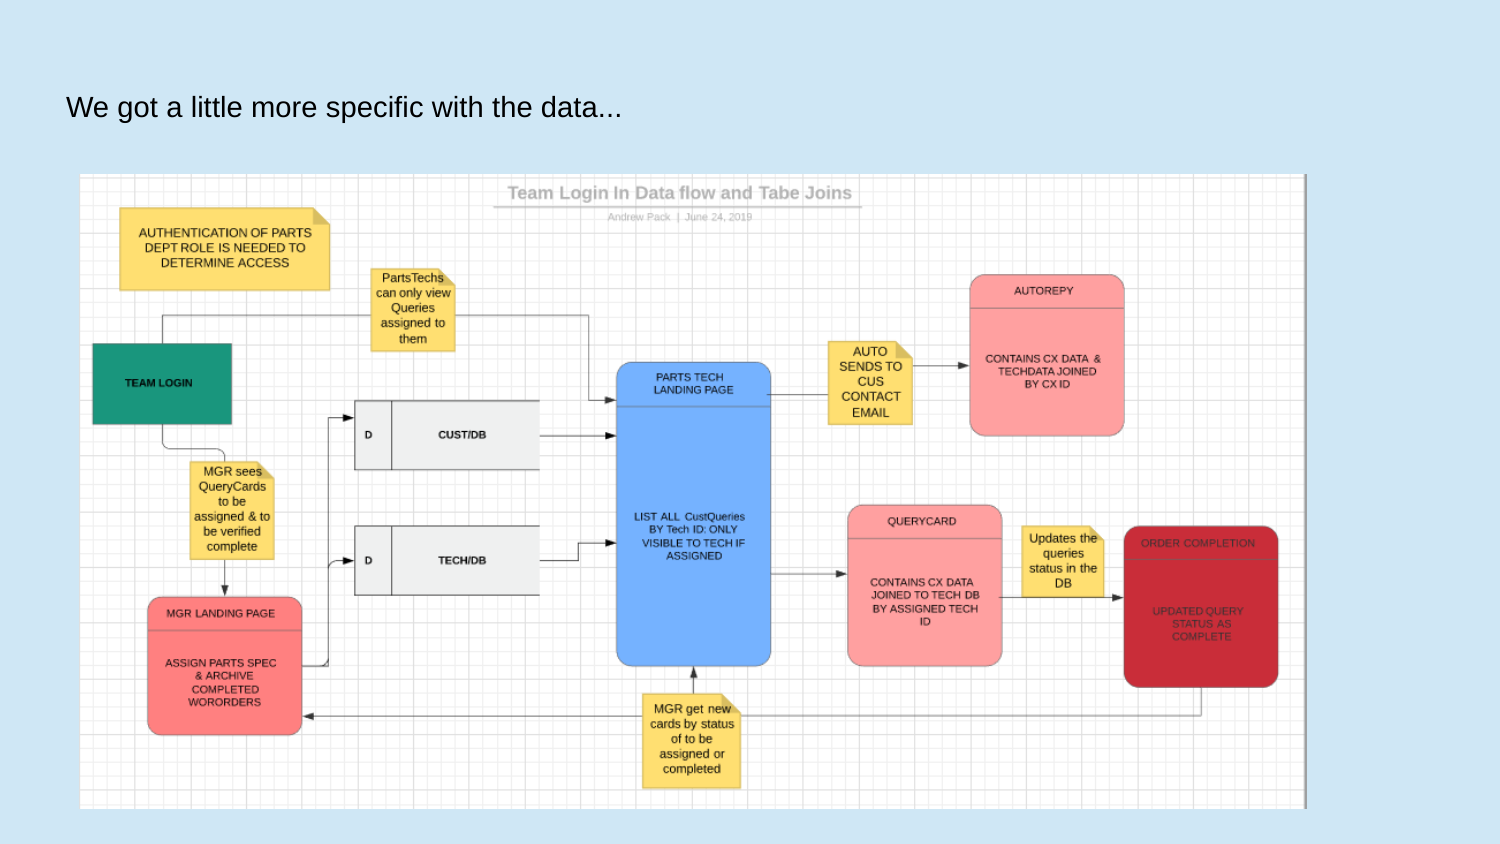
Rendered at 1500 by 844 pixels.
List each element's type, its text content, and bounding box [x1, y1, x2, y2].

picture [79, 174, 1307, 809]
title We got a little more specific with the data... [51, 72, 1449, 167]
